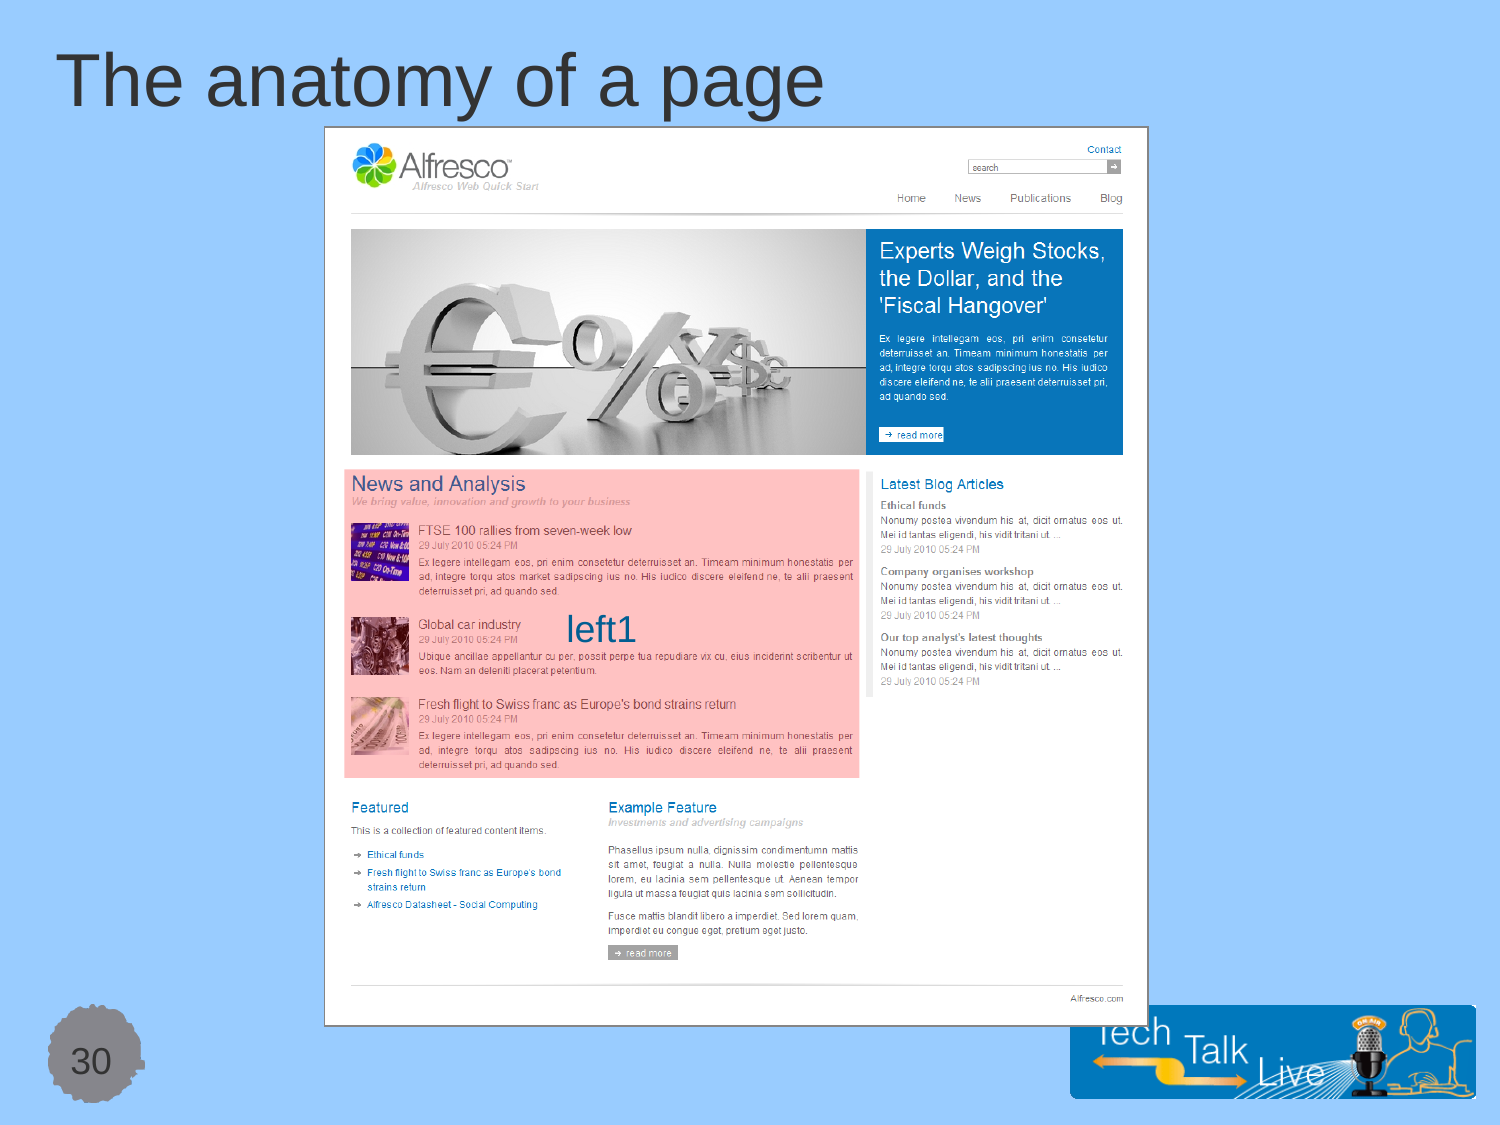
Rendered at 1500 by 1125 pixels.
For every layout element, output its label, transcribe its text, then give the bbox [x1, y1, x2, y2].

text_box left1 [344, 469, 860, 778]
title The anatomy of a page [40, 16, 1459, 128]
picture [48, 1004, 145, 1103]
slide_number <number> [55, 1022, 136, 1083]
picture [1069, 1005, 1476, 1099]
picture [325, 127, 1148, 1026]
